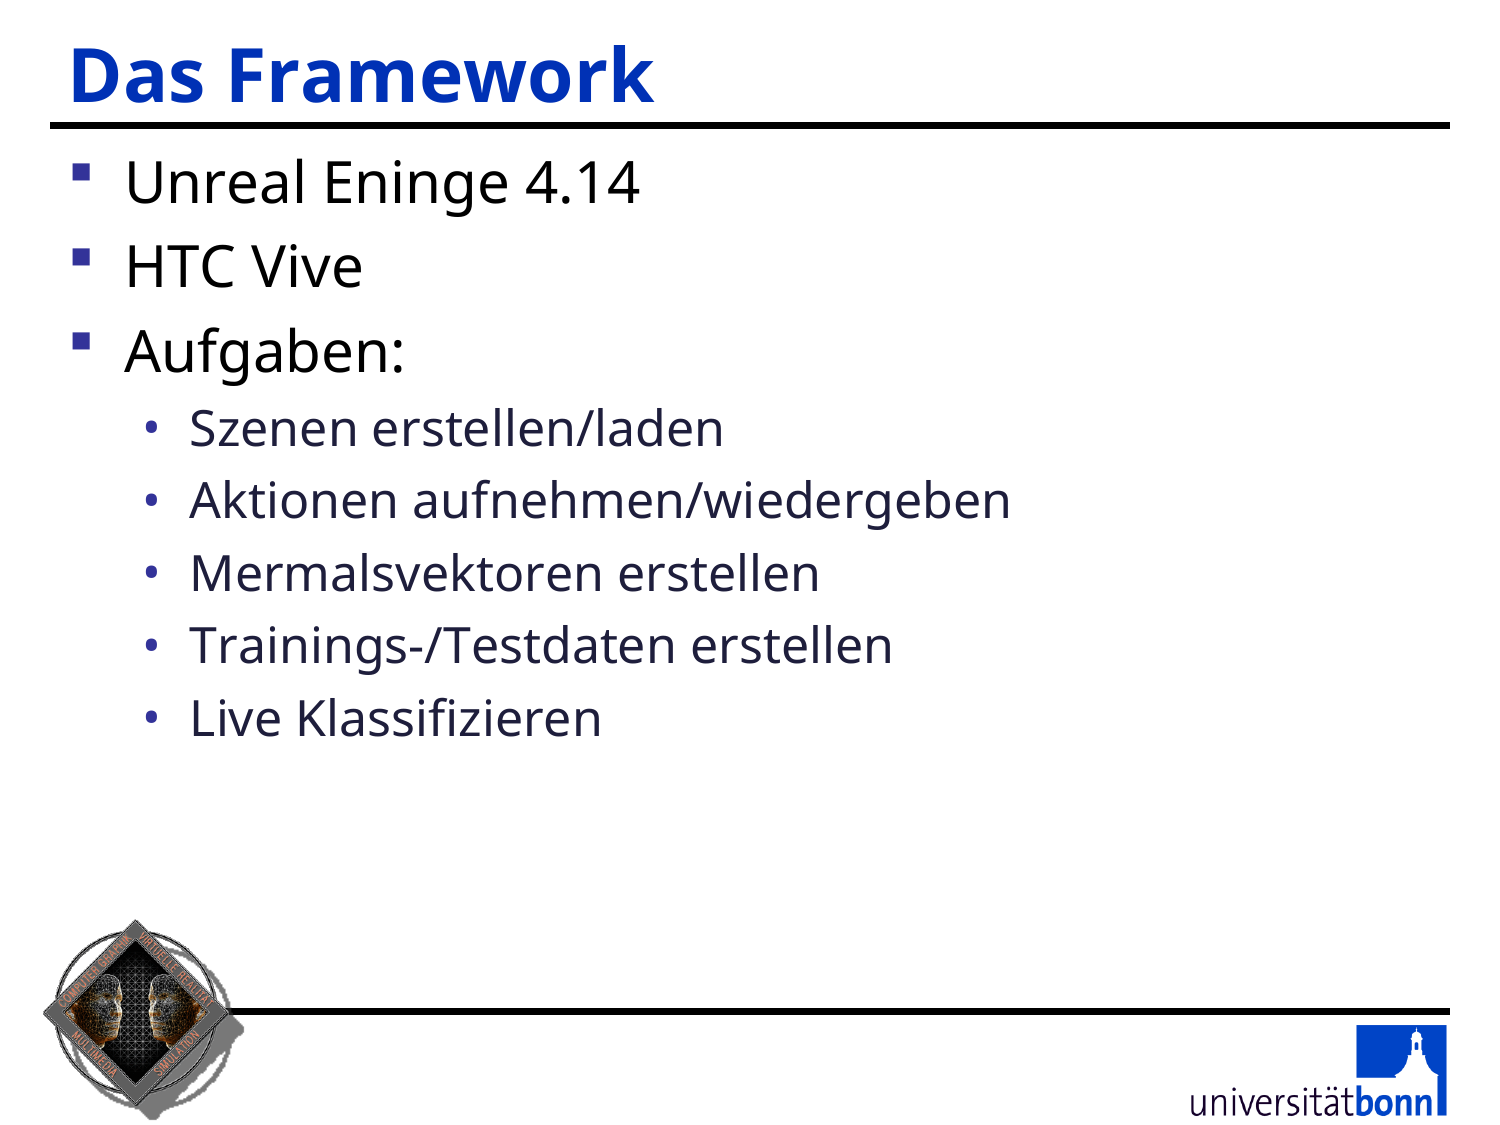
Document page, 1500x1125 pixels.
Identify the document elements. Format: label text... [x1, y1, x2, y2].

title Das Framework [53, 18, 1447, 126]
picture [1189, 1023, 1448, 1117]
picture [41, 917, 229, 1106]
list Unreal Eninge 4.14 HTC Vive Aufgaben: Szenen erstellen/laden Aktionen aufnehmen/wiedergeben Mermalsvektoren erstellen Trainings-/Testdaten erstellen Live Klassifizieren [53, 137, 1447, 1012]
